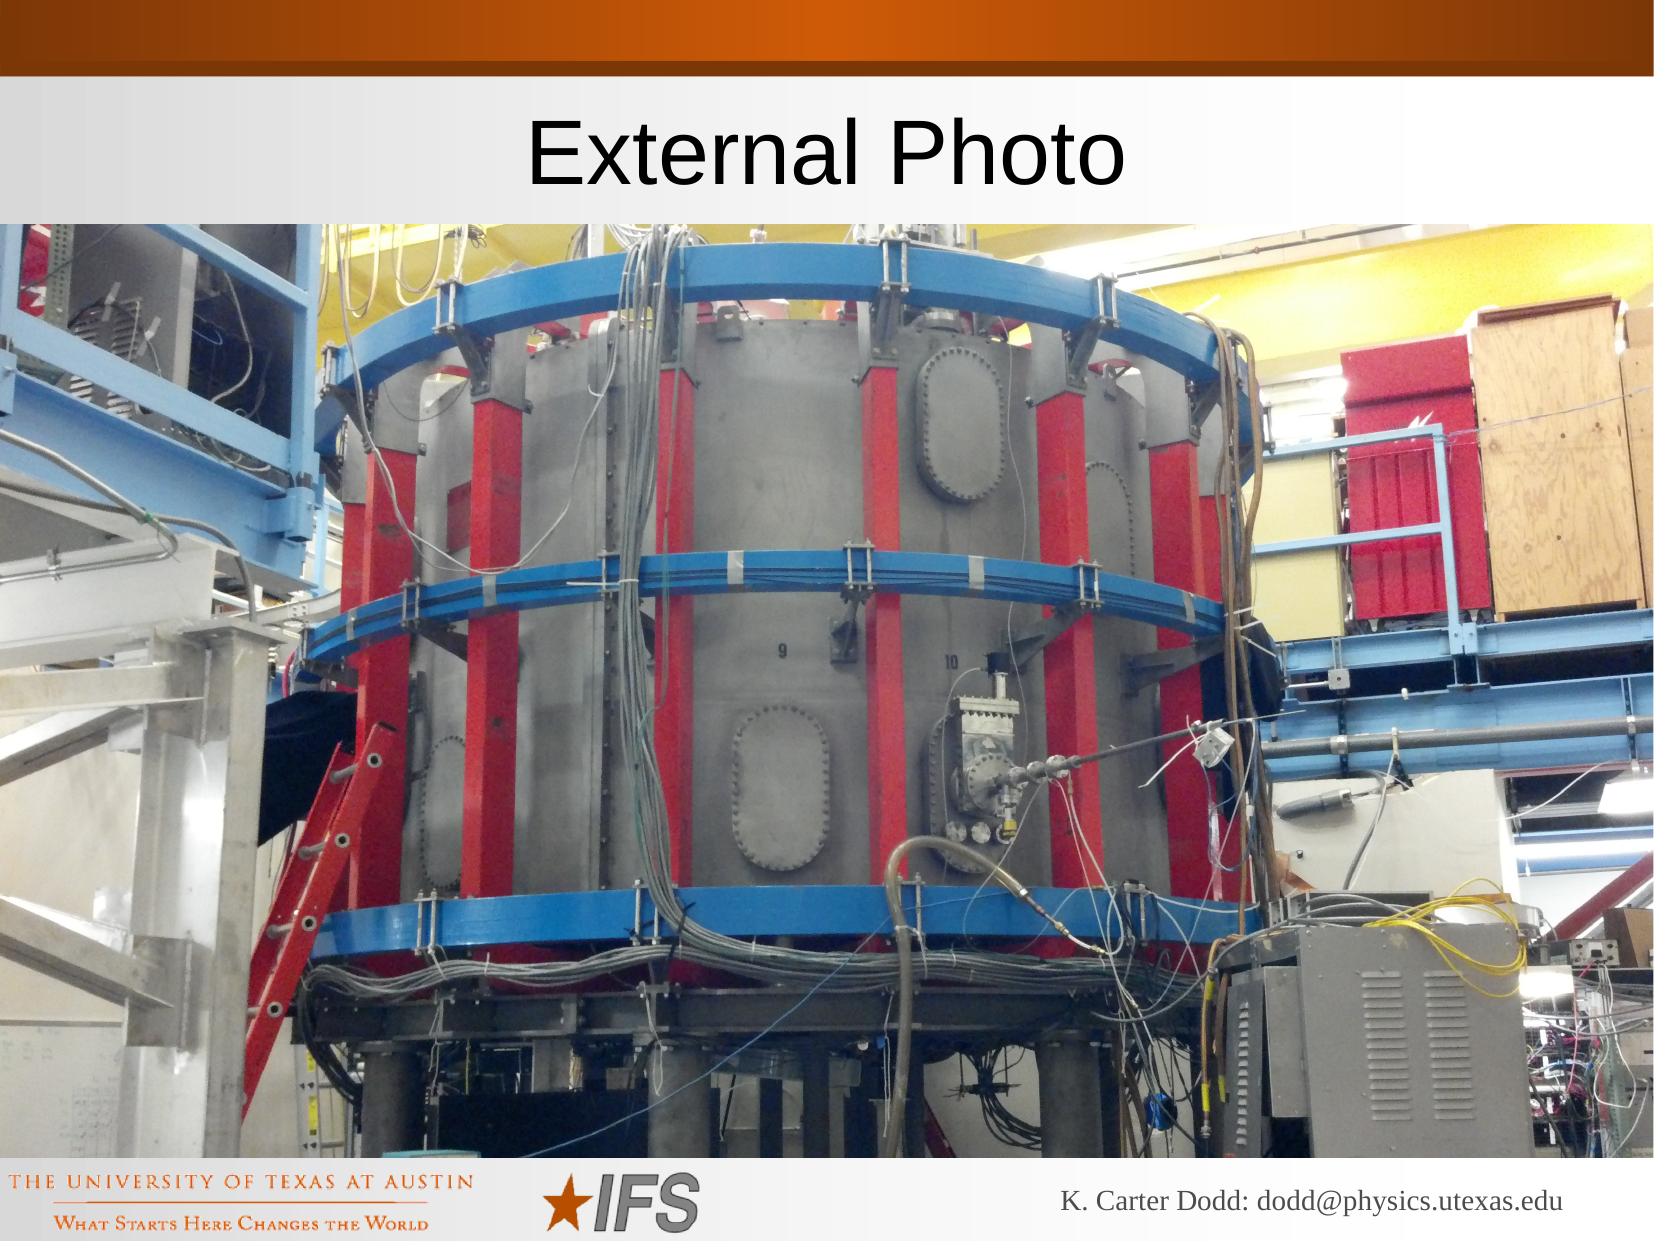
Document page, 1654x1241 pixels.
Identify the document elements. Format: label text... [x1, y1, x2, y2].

title External Photo [82, 56, 1571, 224]
picture [0, 0, 1654, 1241]
